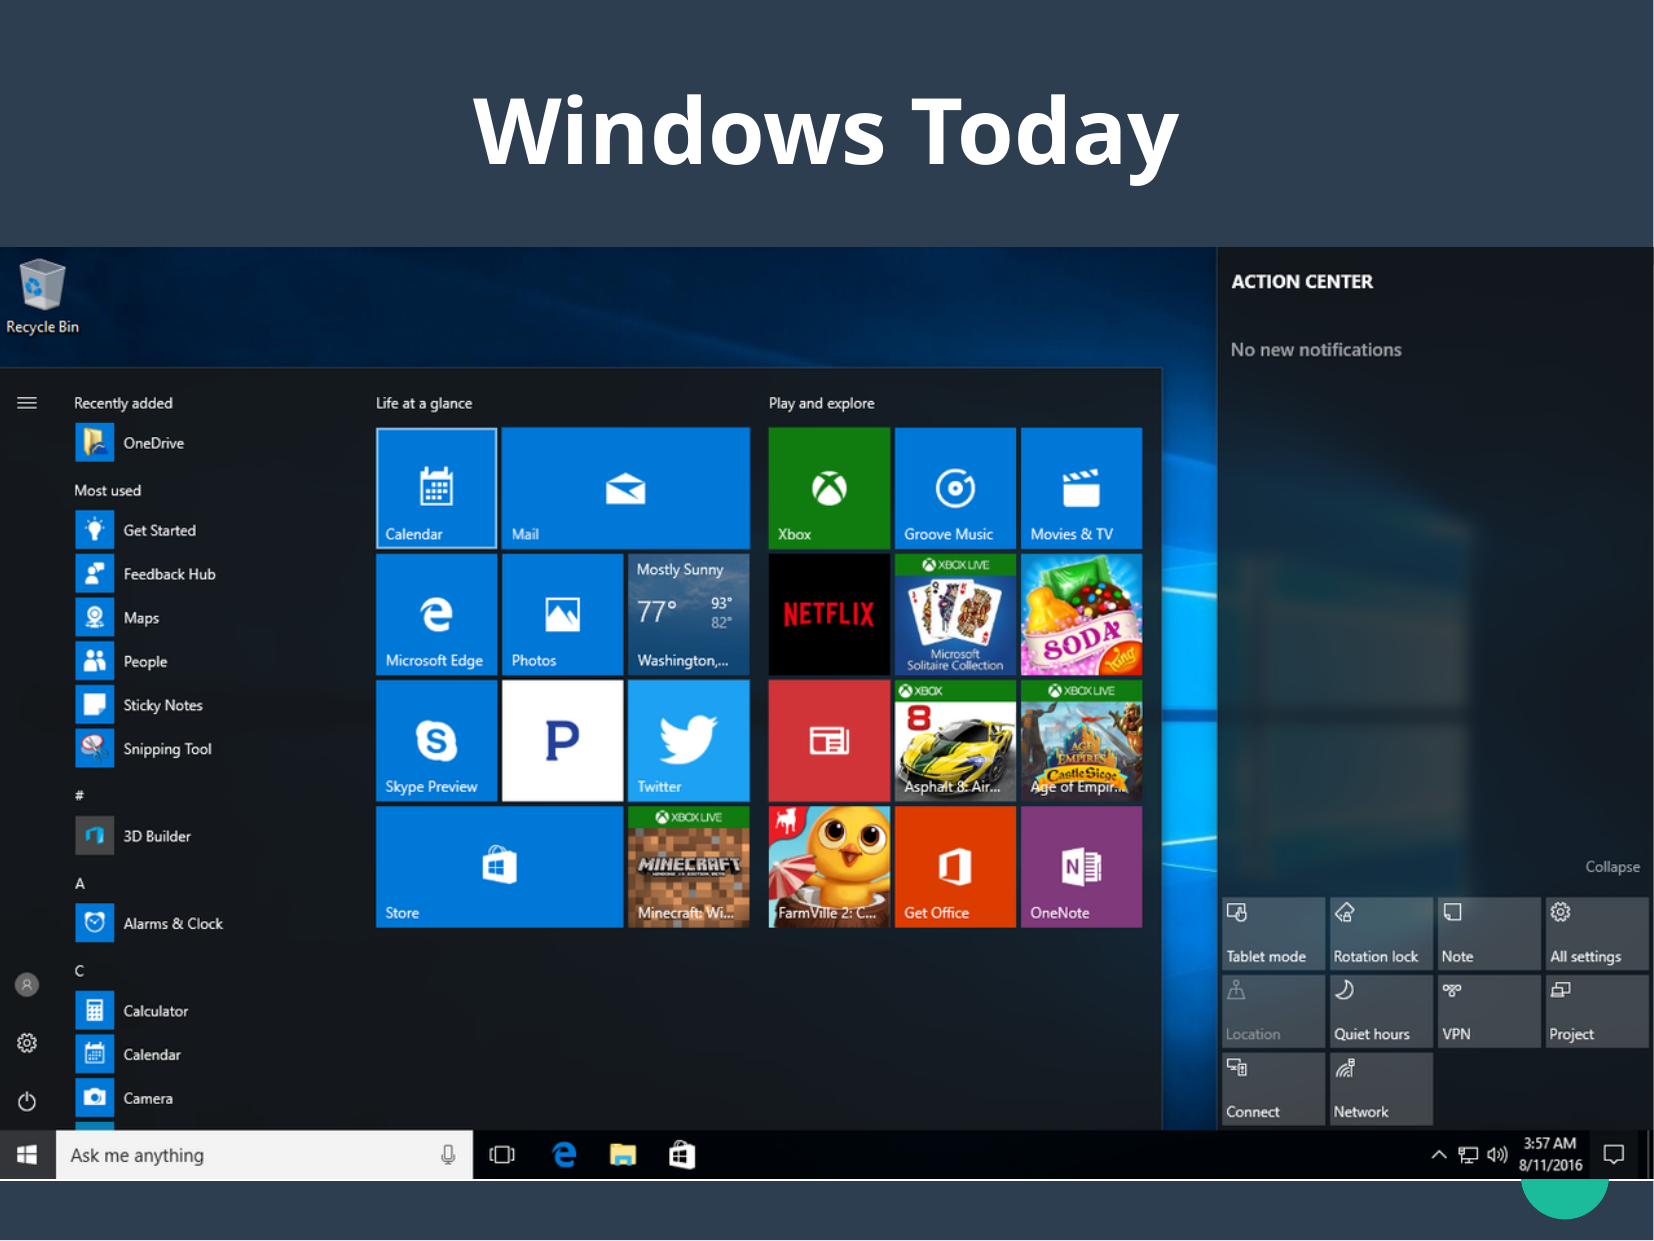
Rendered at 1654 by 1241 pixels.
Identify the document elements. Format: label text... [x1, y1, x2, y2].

text_box Windows Today [59, 49, 1595, 207]
picture [0, 247, 1654, 1179]
